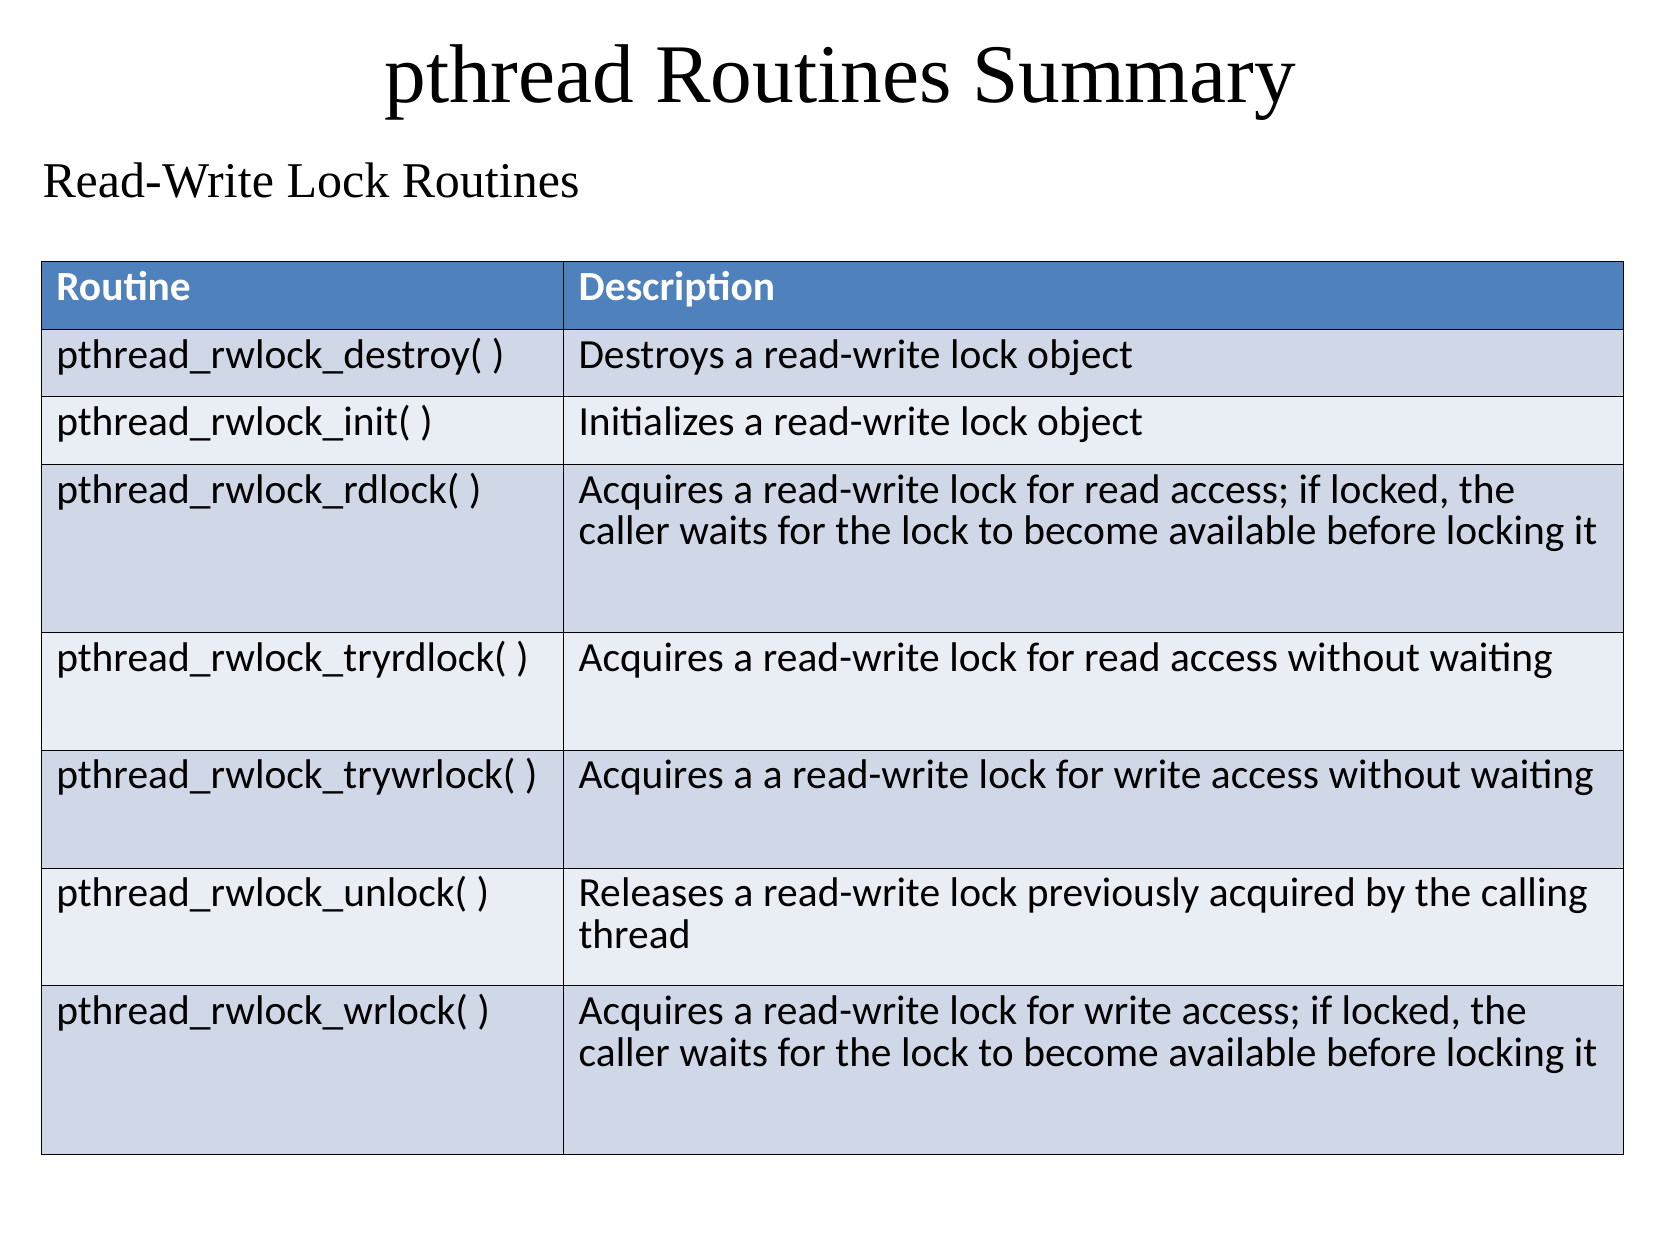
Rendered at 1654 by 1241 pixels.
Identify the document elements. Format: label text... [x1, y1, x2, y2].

table_cell Acquires a a read-write lock for write access without waiting [564, 751, 1623, 868]
table_cell Destroys a read-write lock object [564, 330, 1623, 396]
table_cell Initializes a read-write lock object [564, 397, 1623, 464]
title pthread Routines Summary [96, 0, 1585, 138]
table_cell Acquires a read-write lock for write access; if locked, the caller waits for the lock to become available before locking it [564, 986, 1623, 1154]
table_cell pthread_rwlock_rdlock( ) [42, 465, 563, 632]
table_cell pthread_rwlock_init( ) [42, 397, 563, 464]
table_cell Acquires a read-write lock for read access; if locked, the caller waits for the lock to become available before locking it [564, 465, 1623, 632]
table_cell pthread_rwlock_trywrlock( ) [42, 751, 563, 868]
list Read-Write Lock Routines [27, 140, 1516, 237]
table_header Description [564, 262, 1623, 329]
table_cell pthread_rwlock_unlock( ) [42, 869, 563, 985]
table_header Routine [42, 262, 563, 329]
table_cell pthread_rwlock_tryrdlock( ) [42, 633, 563, 750]
table_cell pthread_rwlock_wrlock( ) [42, 986, 563, 1154]
table_cell Acquires a read-write lock for read access without waiting [564, 633, 1623, 750]
table_cell Releases a read-write lock previously acquired by the calling thread [564, 869, 1623, 985]
table_cell pthread_rwlock_destroy( ) [42, 330, 563, 396]
